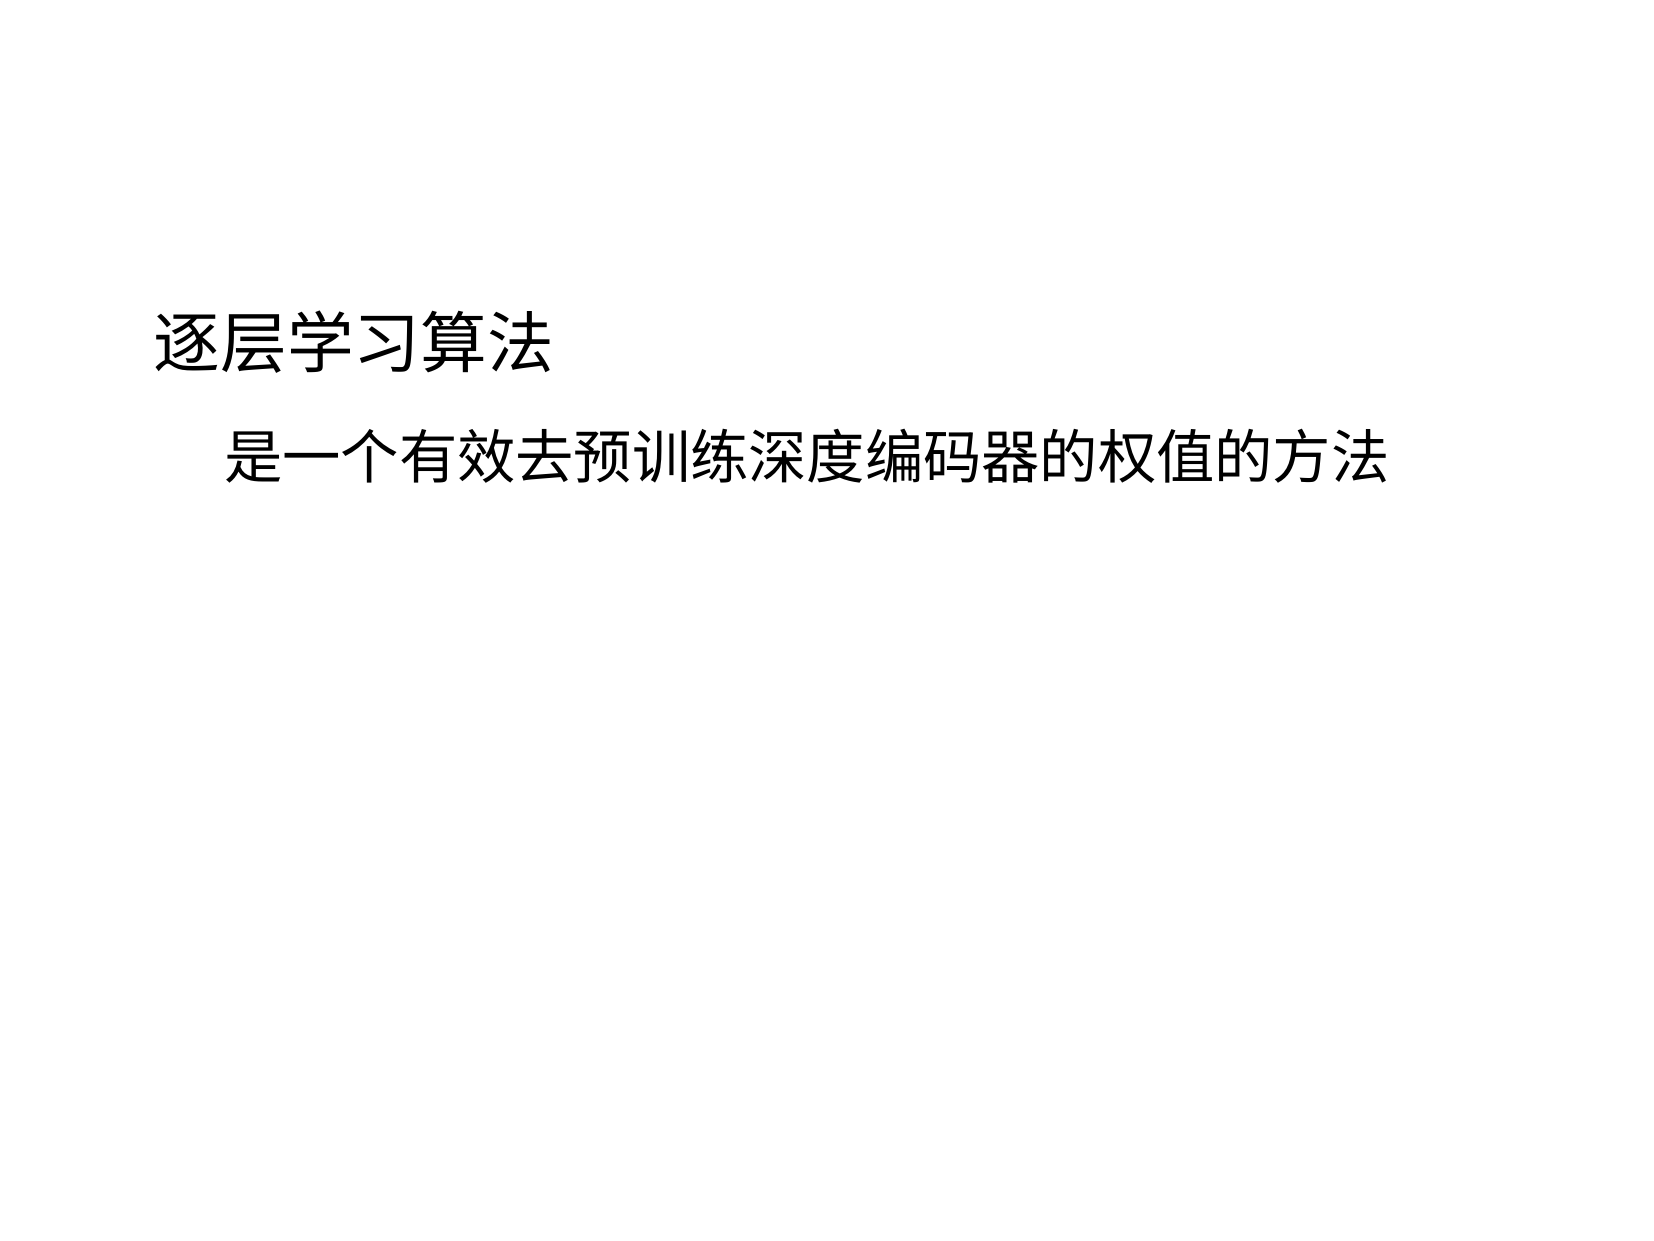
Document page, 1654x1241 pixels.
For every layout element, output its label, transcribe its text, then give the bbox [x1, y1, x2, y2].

list 逐层学习算法 是一个有效去预训练深度编码器的权值的方法 [82, 290, 1571, 1010]
